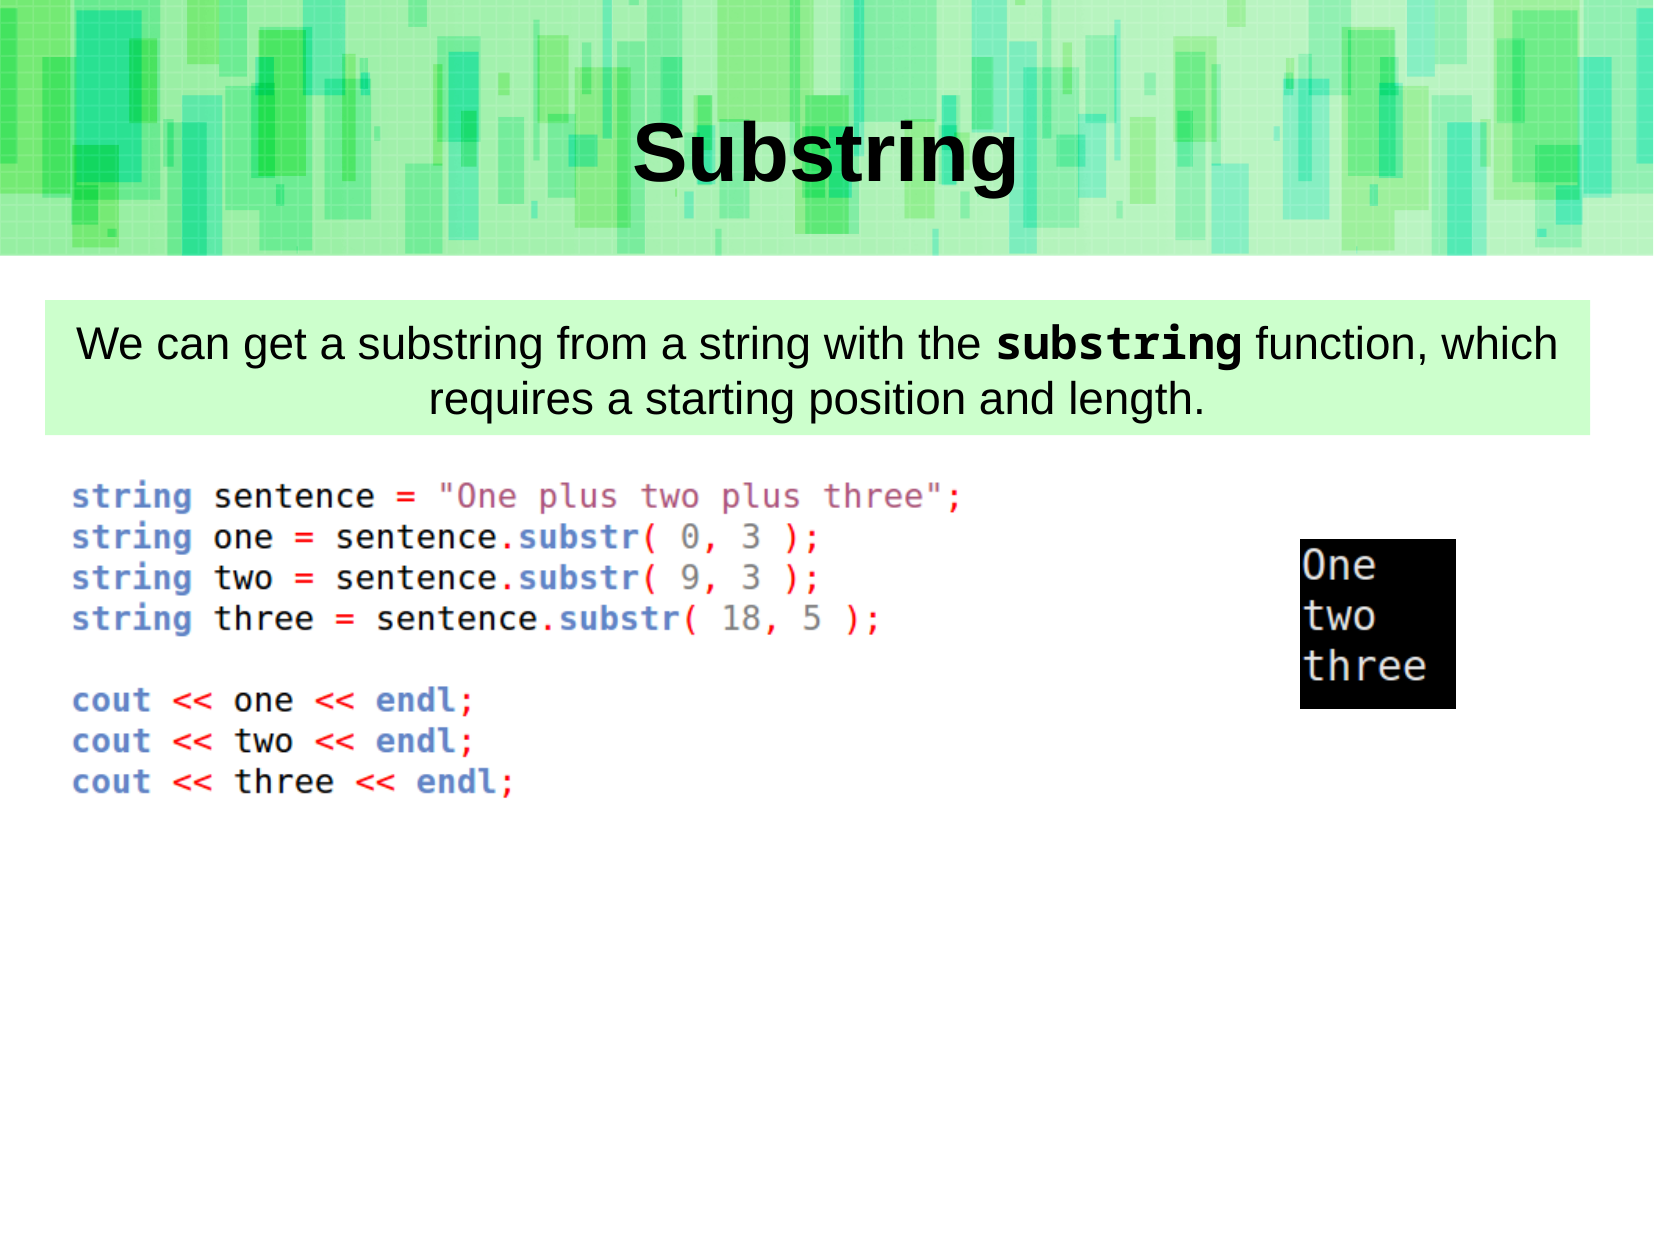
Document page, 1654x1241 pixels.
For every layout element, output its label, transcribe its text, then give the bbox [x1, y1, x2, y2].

picture [0, 0, 1654, 1241]
title Substring [82, 49, 1571, 257]
text_box We can get a substring from a string with the substring function, which requires a starting position and length. [45, 300, 1591, 436]
